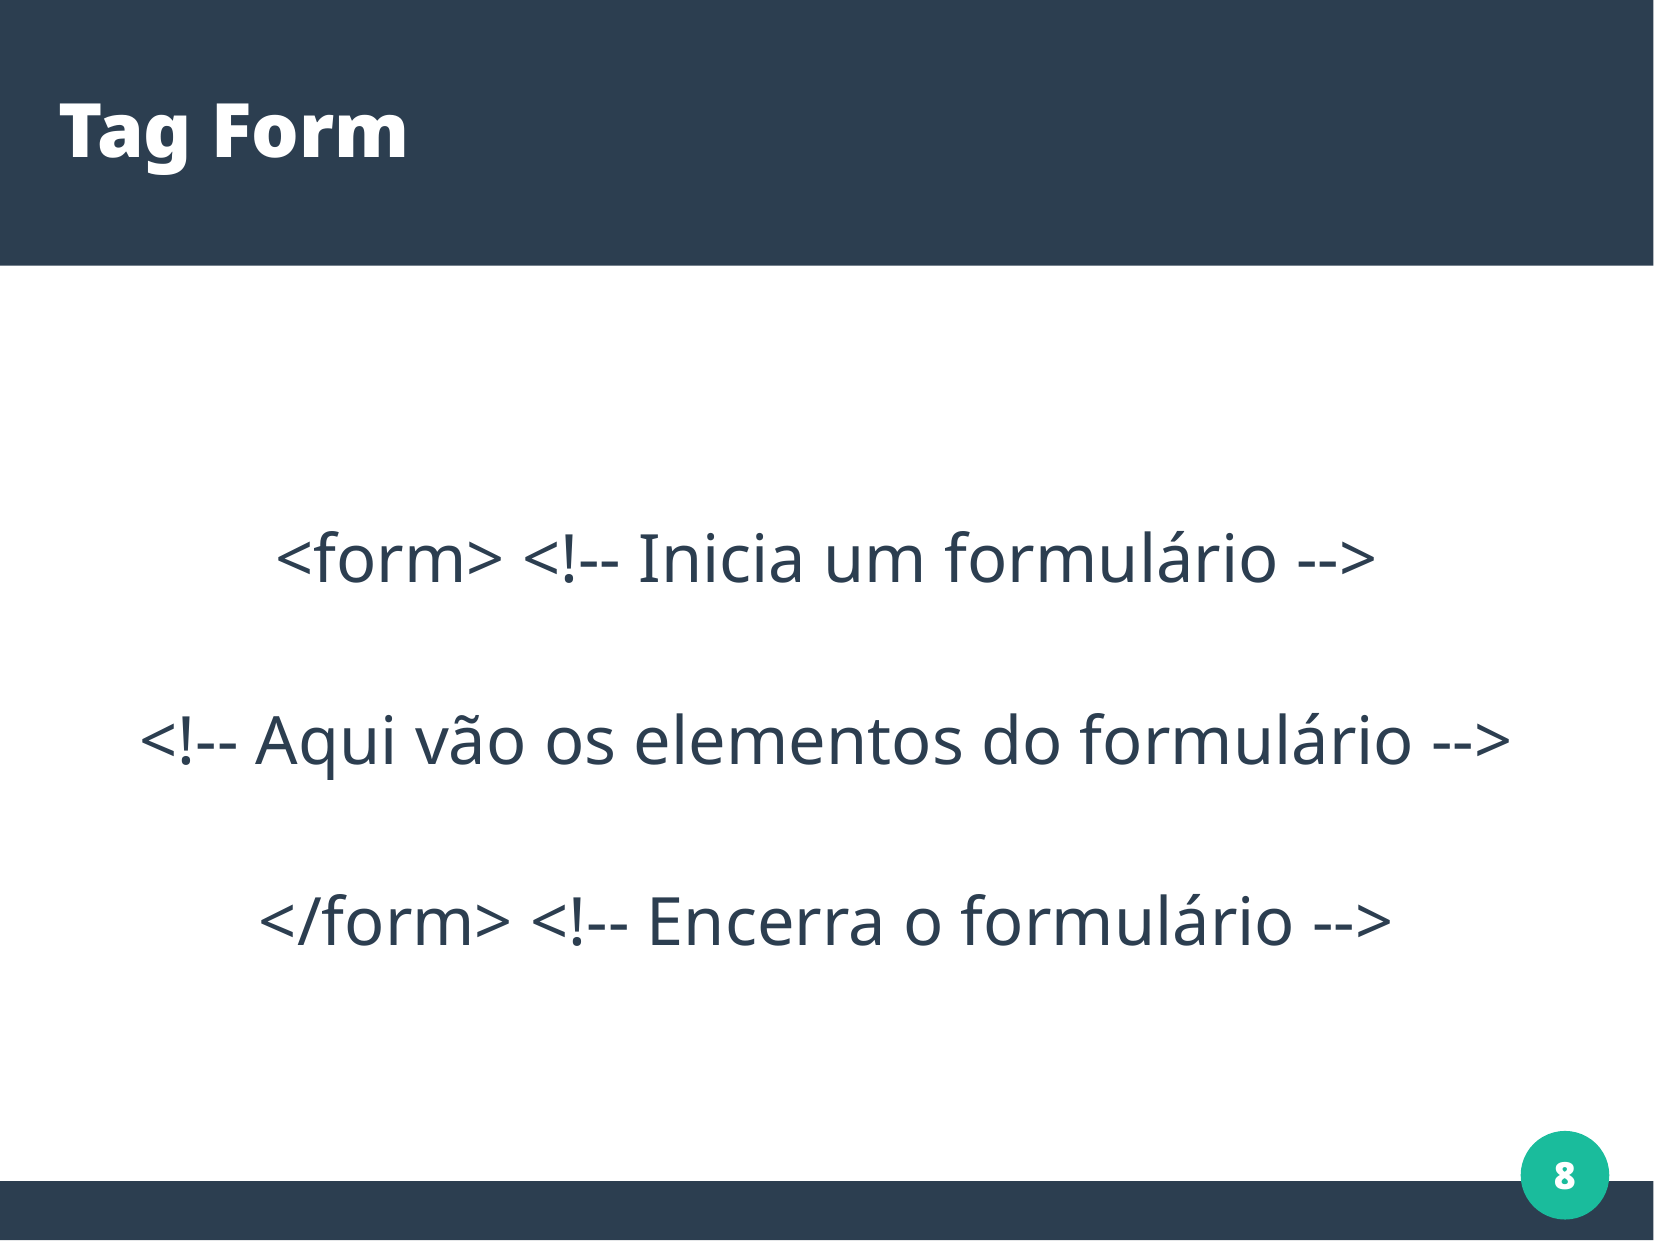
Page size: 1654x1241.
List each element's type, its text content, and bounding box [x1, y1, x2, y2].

subtitle <form> <!-- Inicia um formulário --> <!-- Aqui vão os elementos do formulário --> </form> <!-- Encerra o formulário --> [59, 324, 1595, 1152]
title Tag Form [59, 49, 1595, 207]
